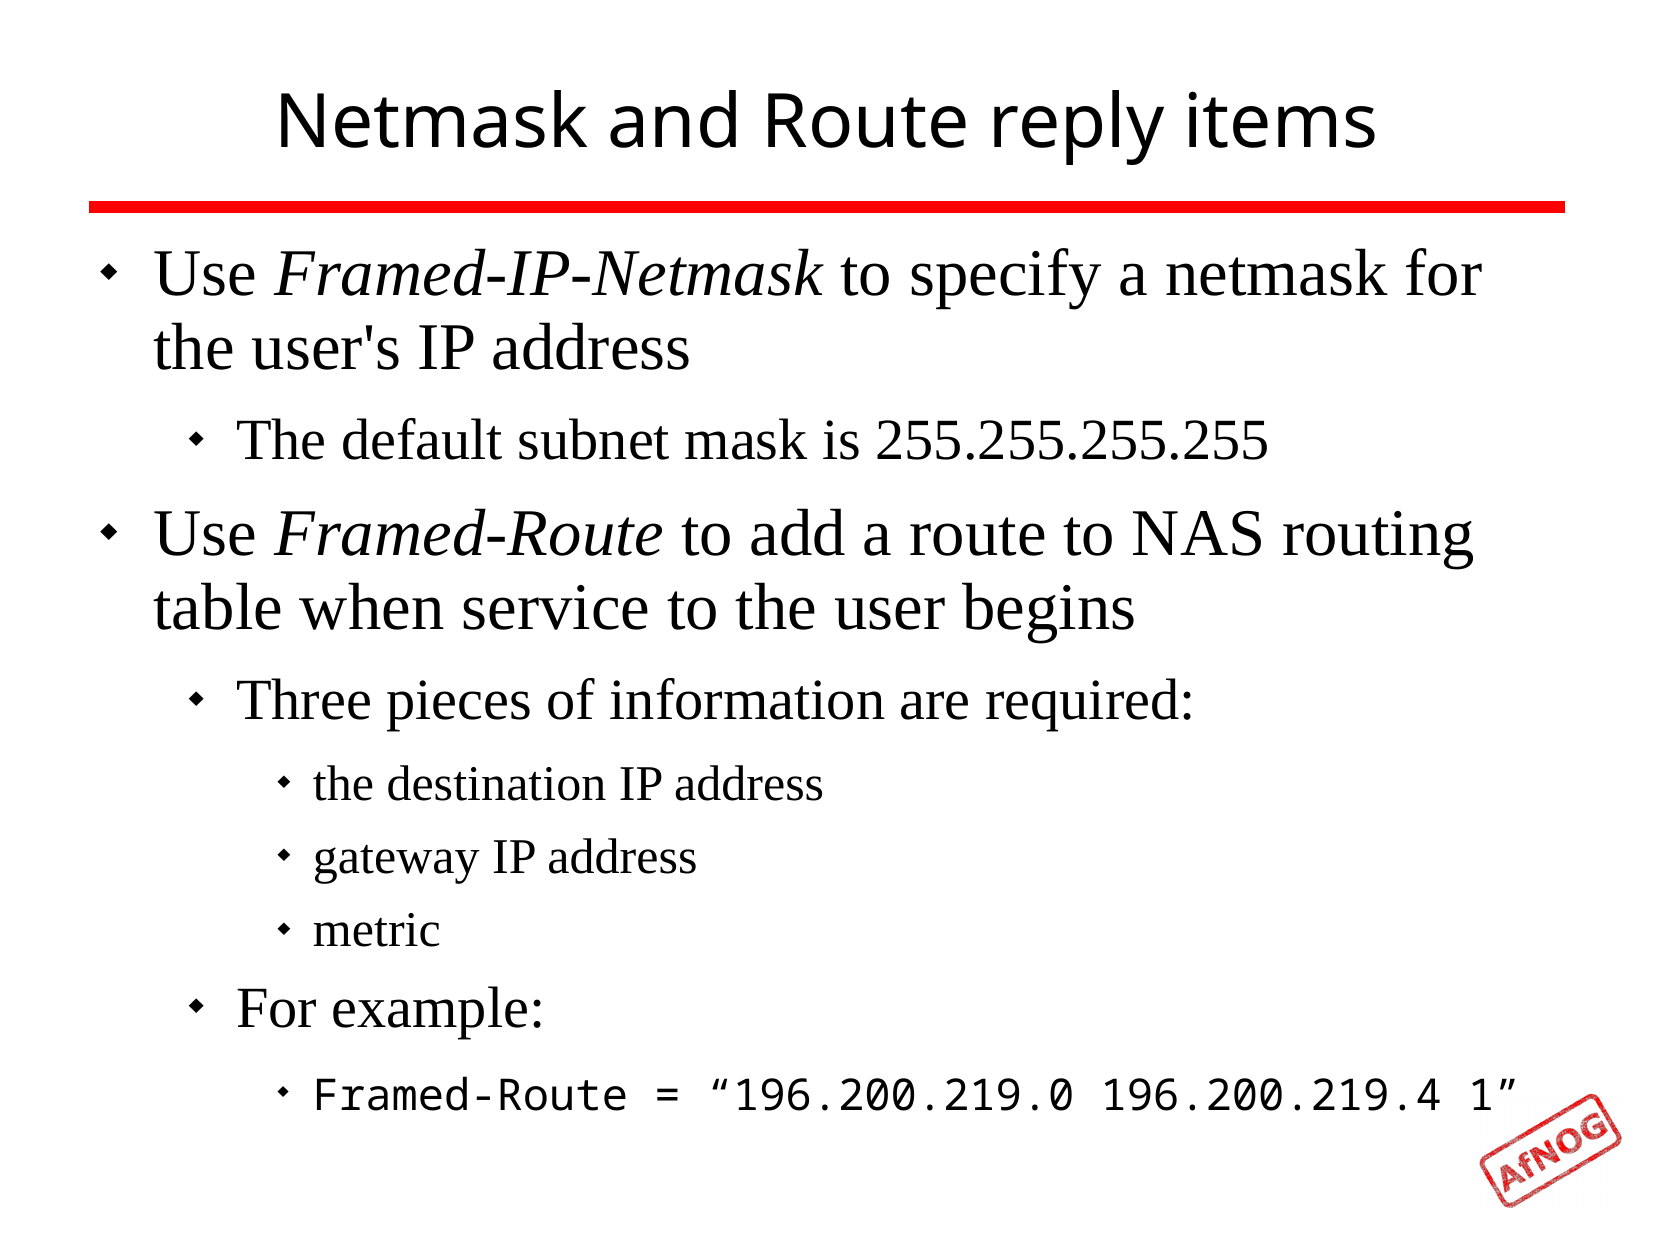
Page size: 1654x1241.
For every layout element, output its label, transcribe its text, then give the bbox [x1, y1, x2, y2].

list Use Framed-IP-Netmask to specify a netmask for the user's IP address The default subnet mask is 255.255.255.255 Use Framed-Route to add a route to NAS routing table when service to the user begins Three pieces of information are required: the destination IP address gateway IP address metric For example: Framed-Route = “196.200.219.0 196.200.219.4 1” [82, 236, 1571, 1152]
title Netmask and Route reply items [82, 29, 1571, 207]
picture [1476, 1090, 1625, 1211]
